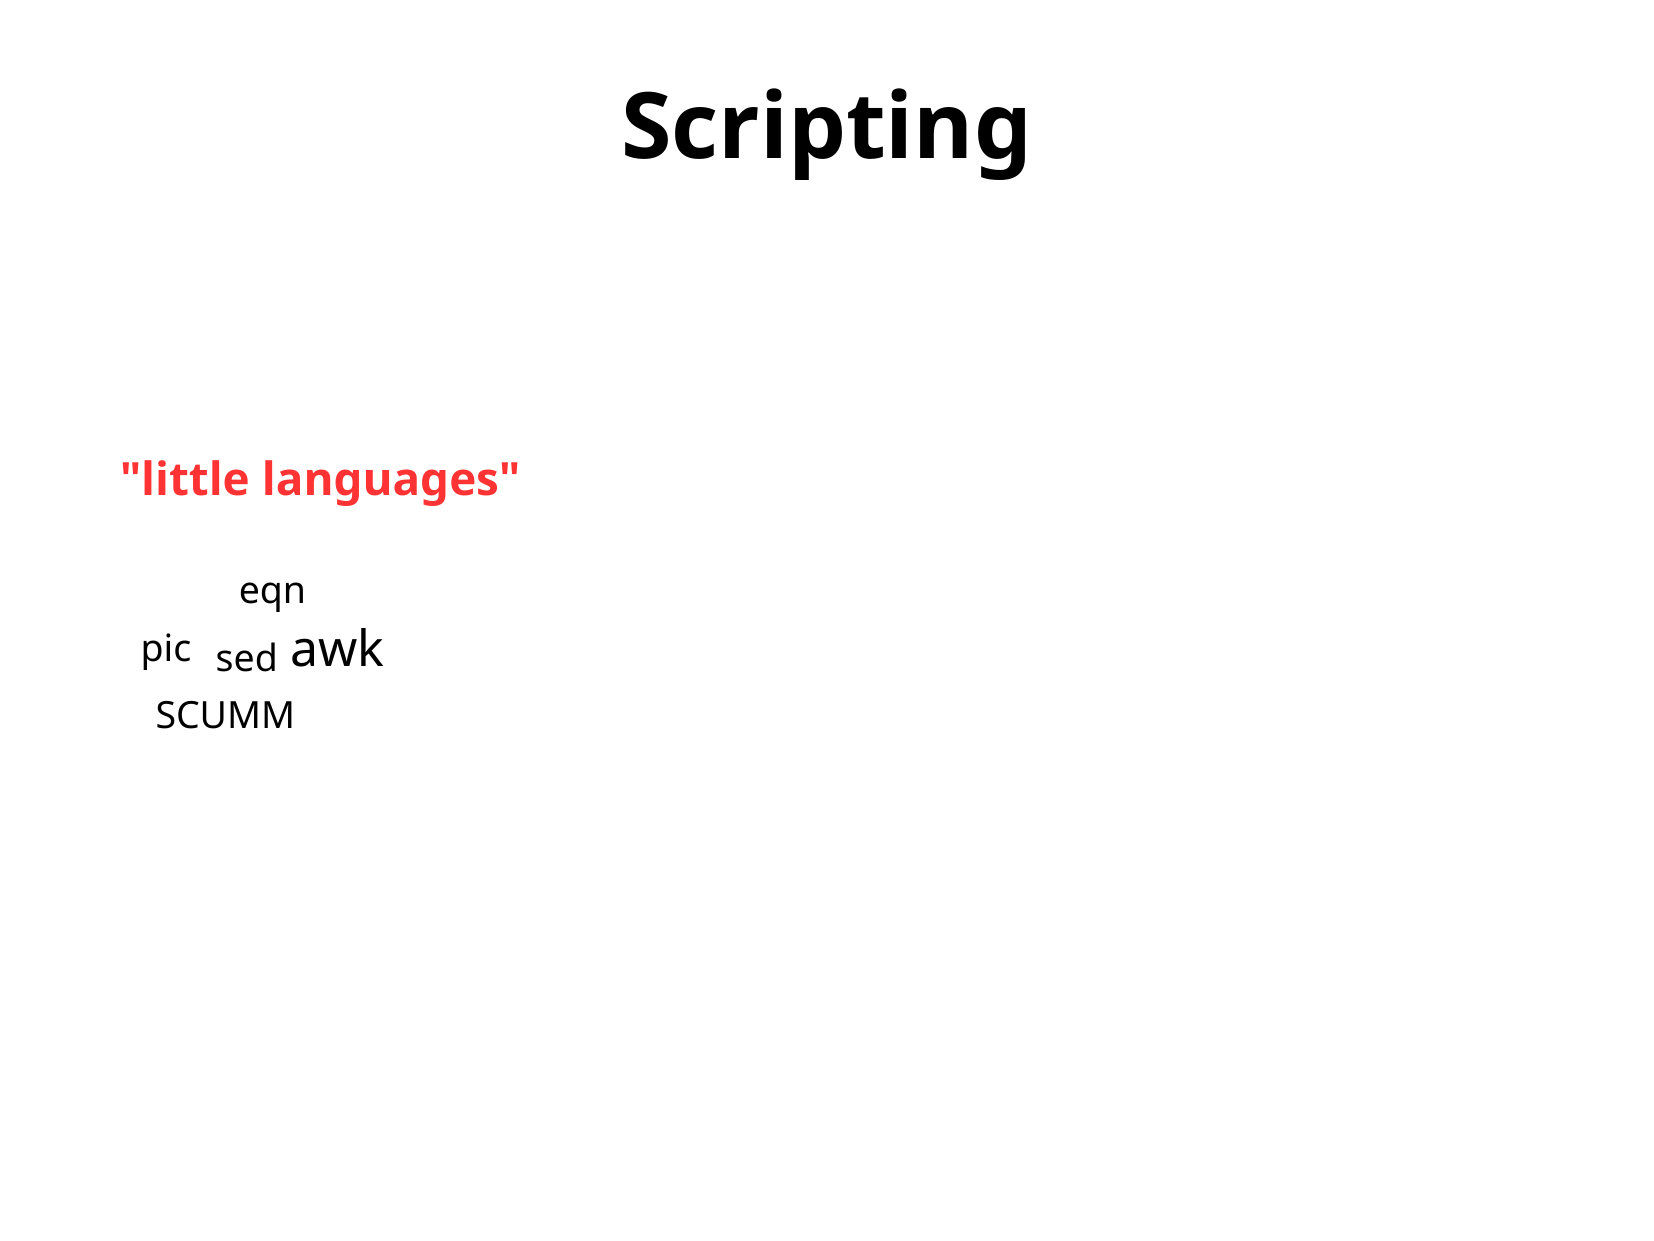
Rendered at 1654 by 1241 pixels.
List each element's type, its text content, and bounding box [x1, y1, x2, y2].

text_box awk [275, 605, 393, 690]
text_box "little languages" [105, 439, 473, 517]
text_box SCUMM [140, 681, 306, 748]
text_box pic [125, 614, 205, 681]
text_box eqn [223, 555, 319, 622]
text_box sed [200, 624, 291, 691]
title Scripting [82, 19, 1571, 227]
